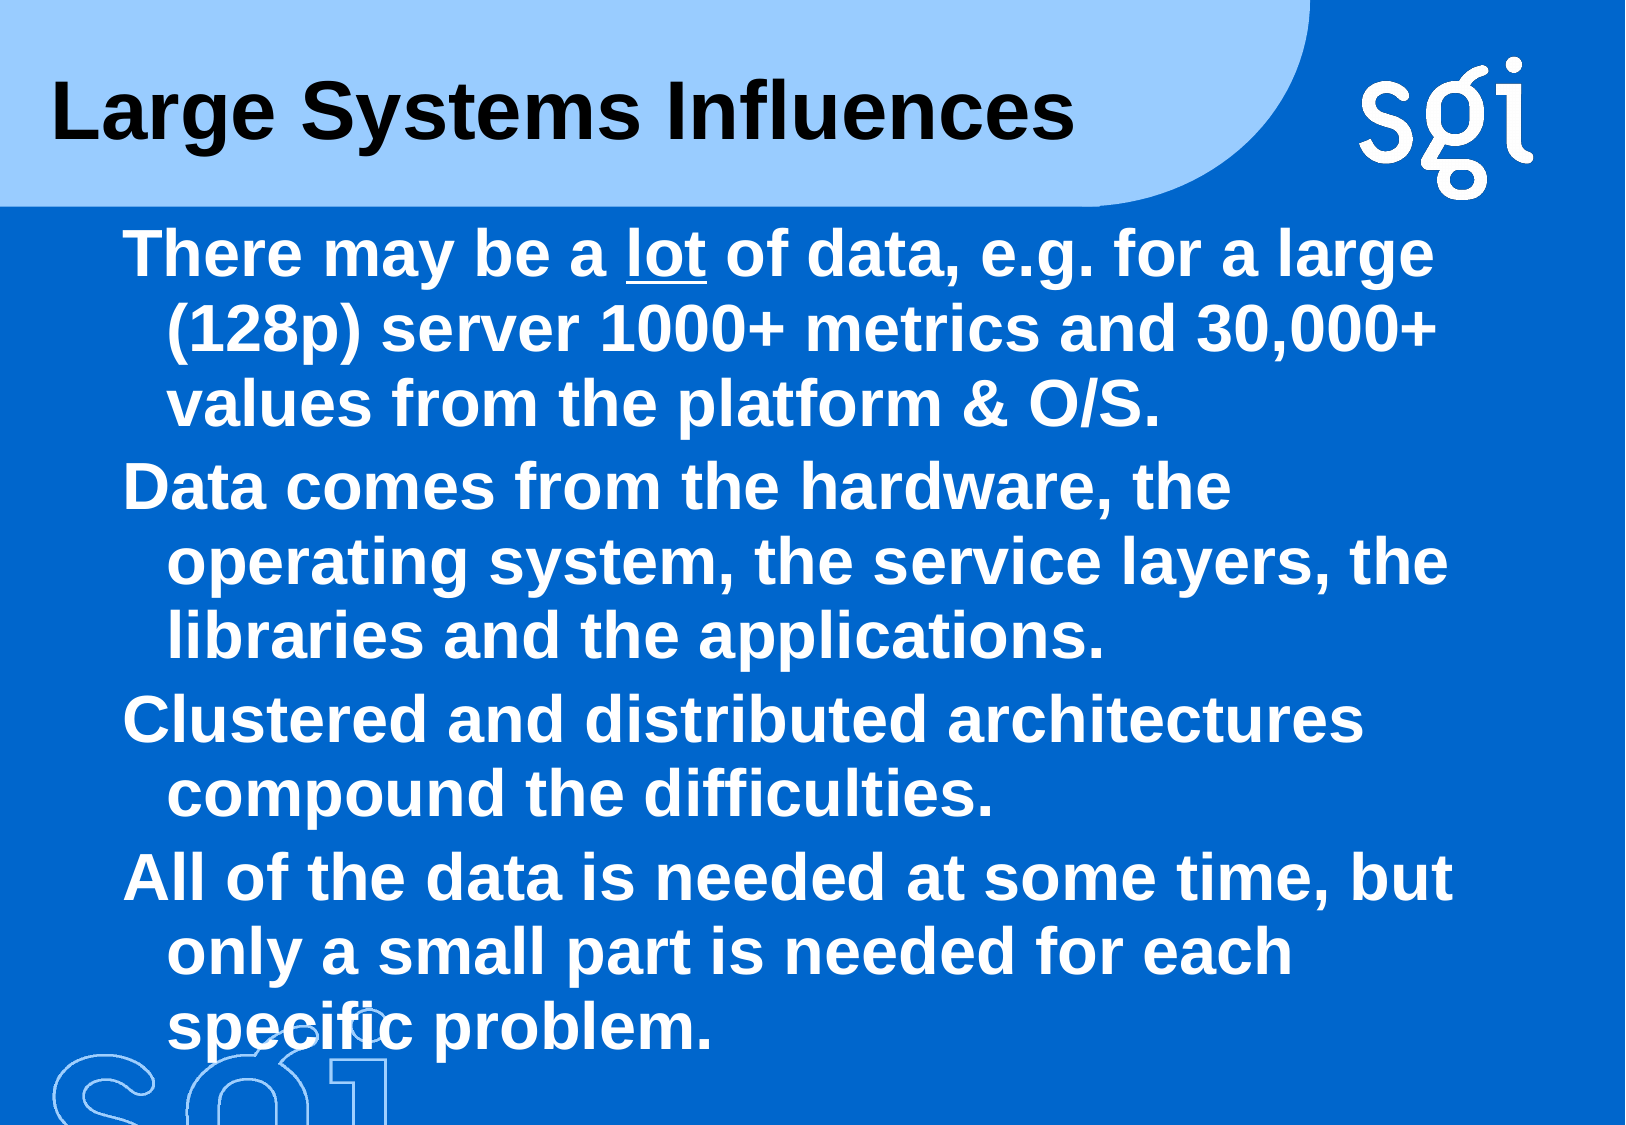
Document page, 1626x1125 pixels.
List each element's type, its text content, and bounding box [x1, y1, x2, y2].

list There may be a lot of data, e.g. for a large (128p) server 1000+ metrics and 30,000+ values from the platform & O/S. Data comes from the hardware, the operating system, the service layers, the libraries and the applications. Clustered and distributed architectures compound the difficulties. All of the data is needed at some time, but only a small part is needed for each specific problem. [90, 209, 1521, 1125]
title Large Systems Influences [36, 33, 1318, 199]
